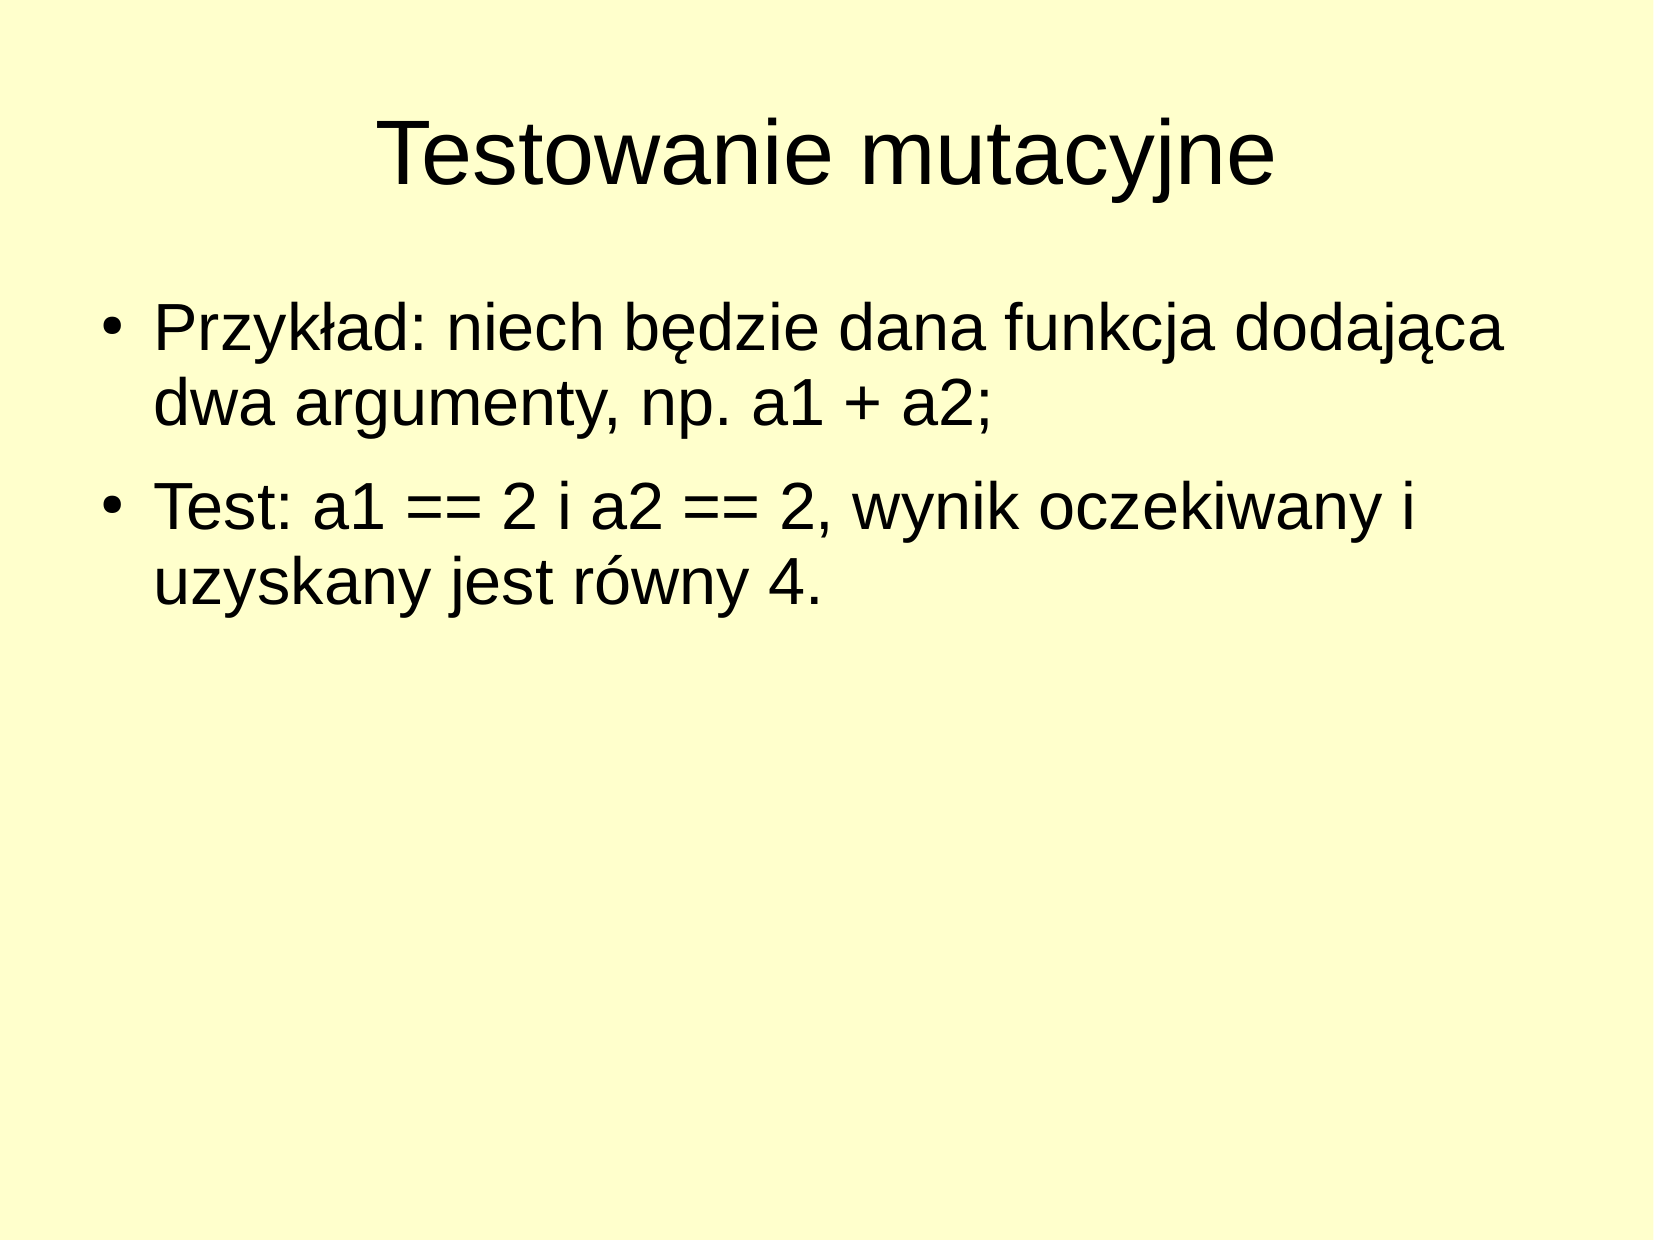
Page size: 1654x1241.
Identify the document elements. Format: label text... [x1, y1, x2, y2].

list Przykład: niech będzie dana funkcja dodająca dwa argumenty, np. a1 + a2; Test: a1 == 2 i a2 == 2, wynik oczekiwany i uzyskany jest równy 4. [82, 290, 1571, 1109]
title Testowanie mutacyjne [82, 49, 1571, 257]
